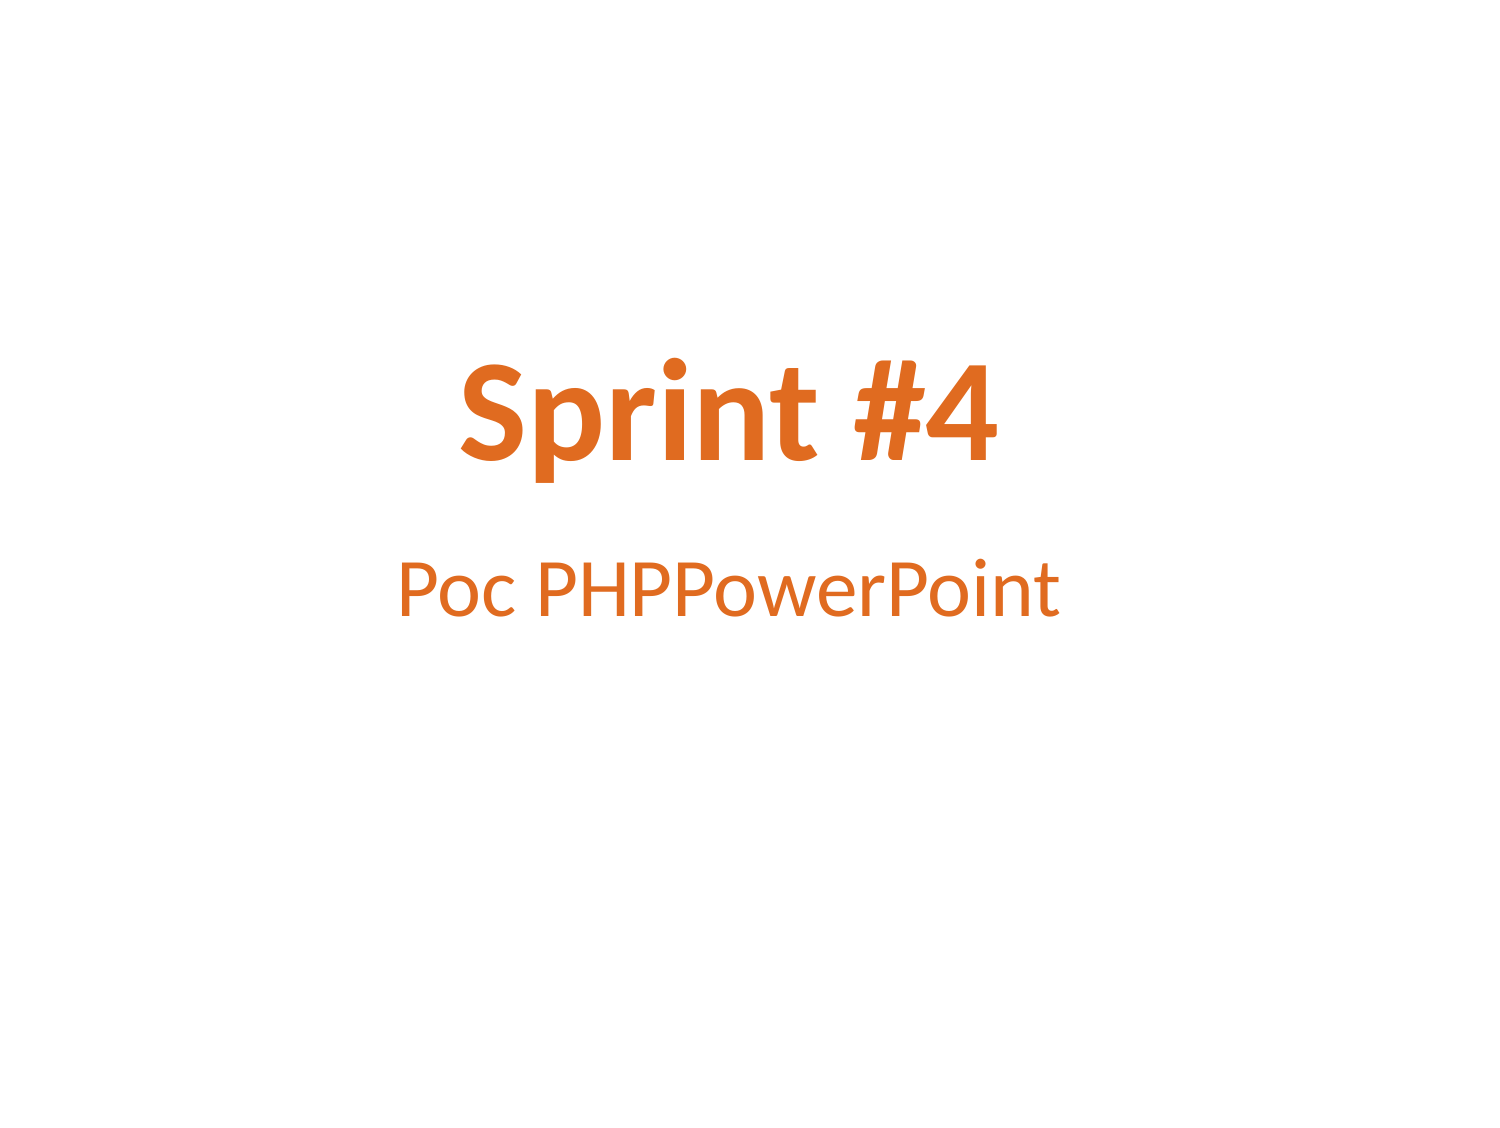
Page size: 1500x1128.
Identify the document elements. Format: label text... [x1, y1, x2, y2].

text_box Poc PHPPowerPoint [265, 546, 1204, 1016]
text_box Sprint #4 [265, 343, 1204, 546]
